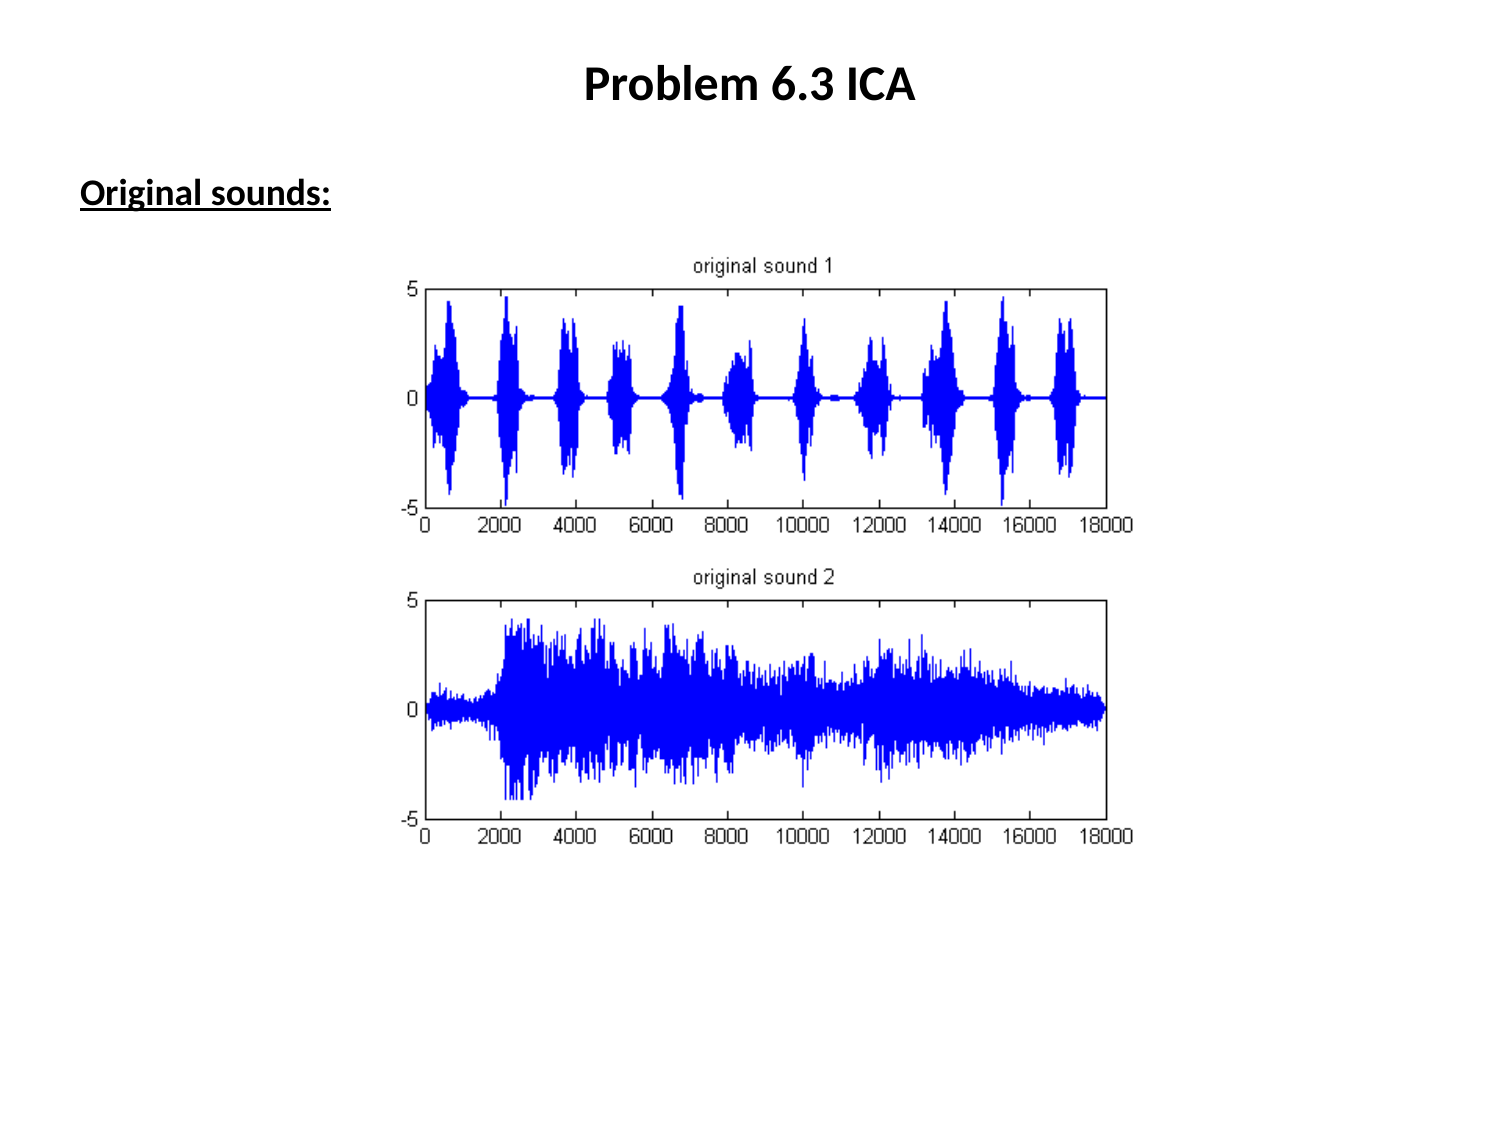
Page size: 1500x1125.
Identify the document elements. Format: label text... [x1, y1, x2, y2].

text_box Problem 6.3 ICA [0, 42, 1500, 118]
text_box Original sounds: [64, 160, 348, 221]
picture [311, 234, 1189, 891]
